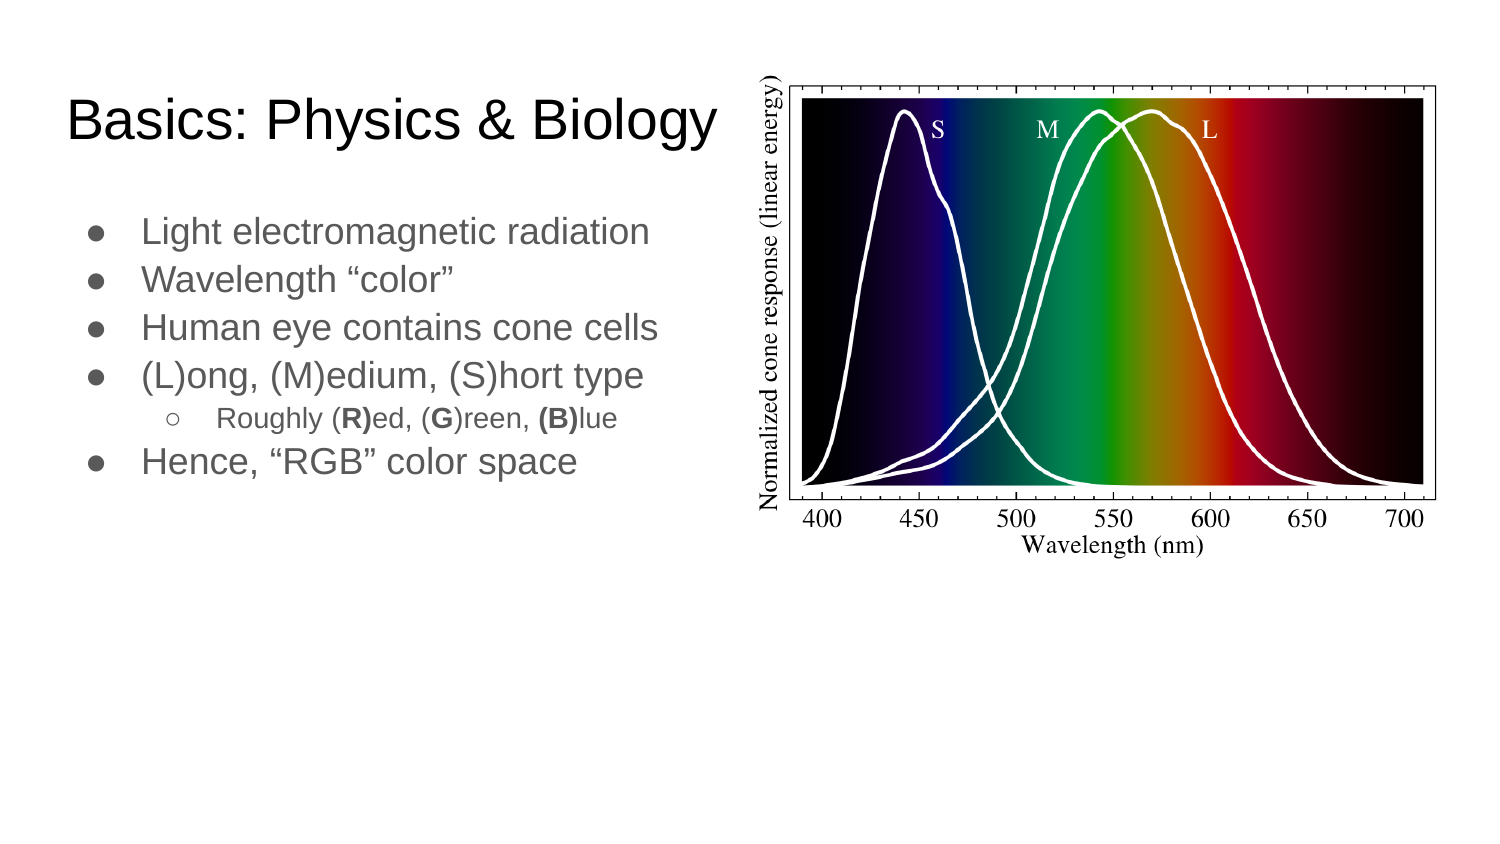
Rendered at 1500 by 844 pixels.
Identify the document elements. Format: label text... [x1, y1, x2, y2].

title Basics: Physics & Biology [51, 72, 750, 167]
picture [750, 72, 1449, 565]
list Light electromagnetic radiation Wavelength “color” Human eye contains cone cells (L)ong, (M)edium, (S)hort type Roughly (R)ed, (G)reen, (B)lue Hence, “RGB” color space [51, 189, 1449, 750]
